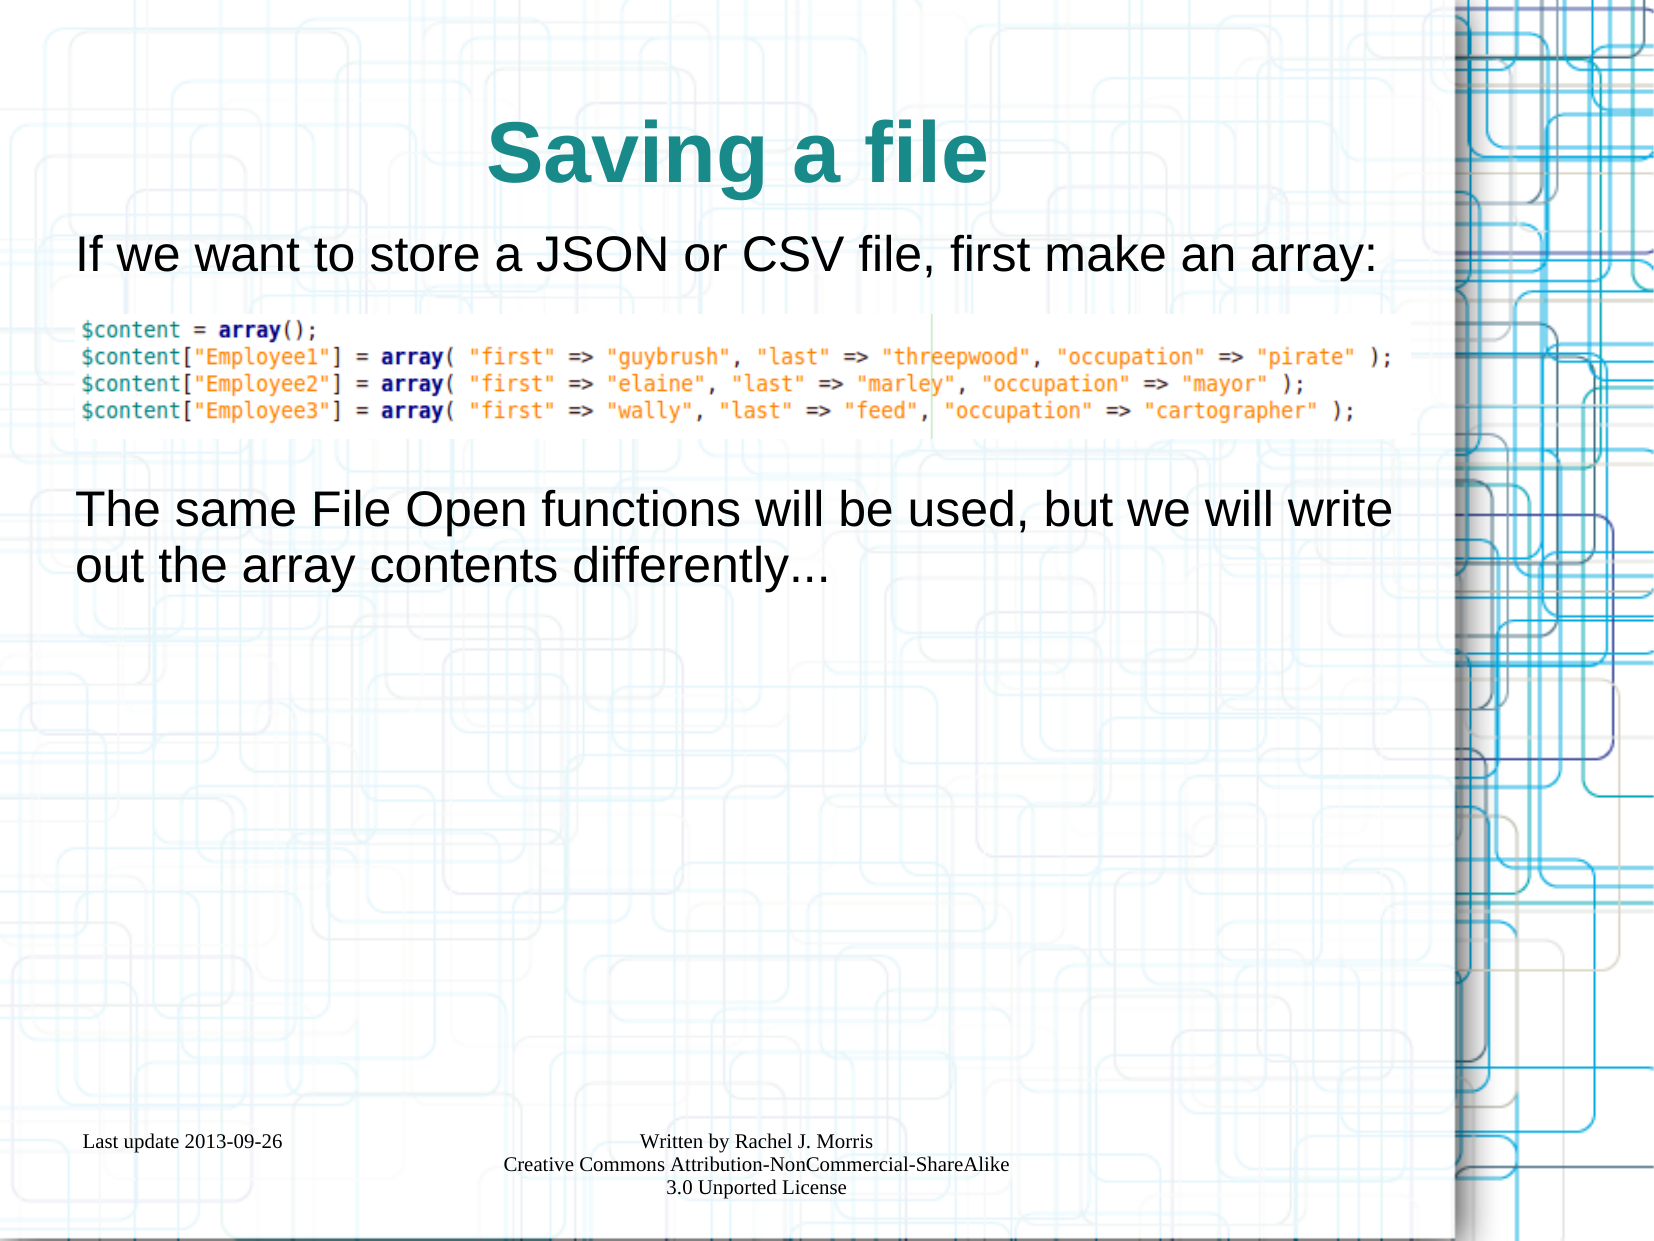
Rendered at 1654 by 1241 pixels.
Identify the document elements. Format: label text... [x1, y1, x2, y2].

picture [0, 0, 1654, 1241]
title Saving a file [59, 49, 1418, 257]
list If we want to store a JSON or CSV file, first make an array: The same File Open functions will be used, but we will write out the array contents differently... [75, 439, 1410, 946]
list If we want to store a JSON or CSV file, first make an array: The same File Open functions will be used, but we will write out the array contents differently... [75, 225, 1410, 314]
